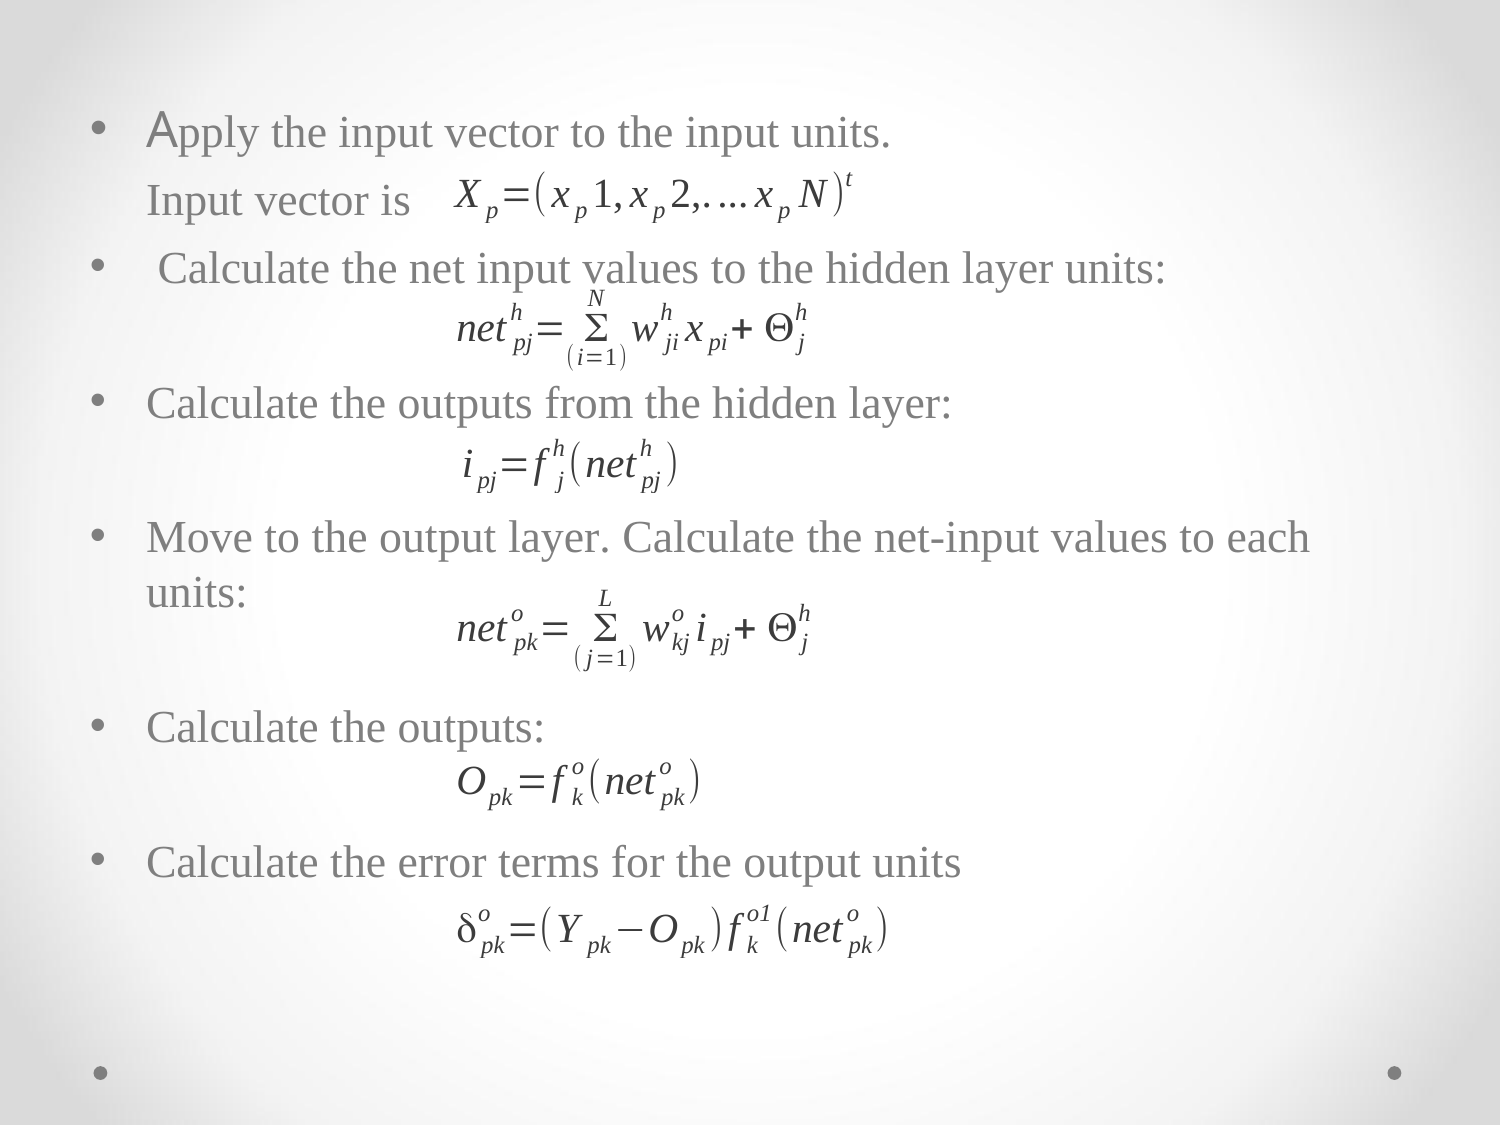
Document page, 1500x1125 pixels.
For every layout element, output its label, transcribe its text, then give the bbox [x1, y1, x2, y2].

picture [0, 0, 1500, 1125]
list Apply the input vector to the input units. Input vector is Calculate the net input values to the hidden layer units: Calculate the outputs from the hidden layer: Move to the output layer. Calculate the net-input values to each units: Calculate the outputs: Calculate the error terms for the output units [75, 90, 1426, 1006]
chart [455, 435, 685, 493]
chart [450, 752, 708, 811]
chart [445, 164, 860, 223]
chart [450, 585, 817, 674]
chart [450, 285, 814, 373]
chart [450, 900, 896, 958]
